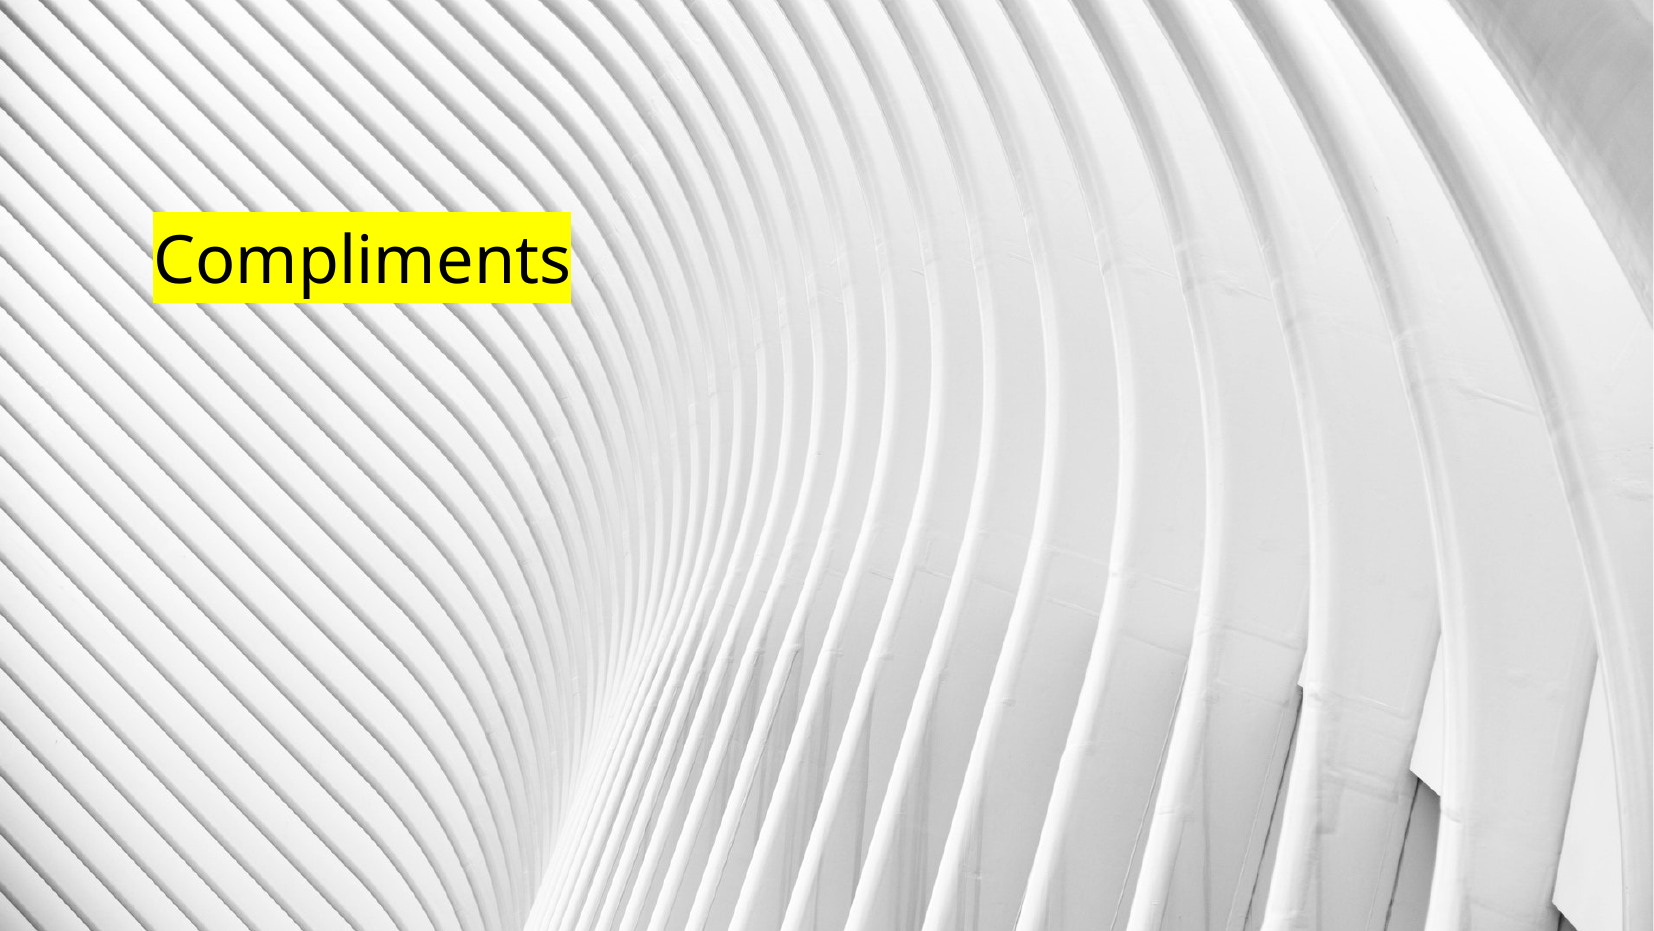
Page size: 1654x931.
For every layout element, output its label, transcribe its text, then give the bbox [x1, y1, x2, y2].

picture [0, 0, 1654, 931]
list Compliments [82, 217, 1571, 839]
